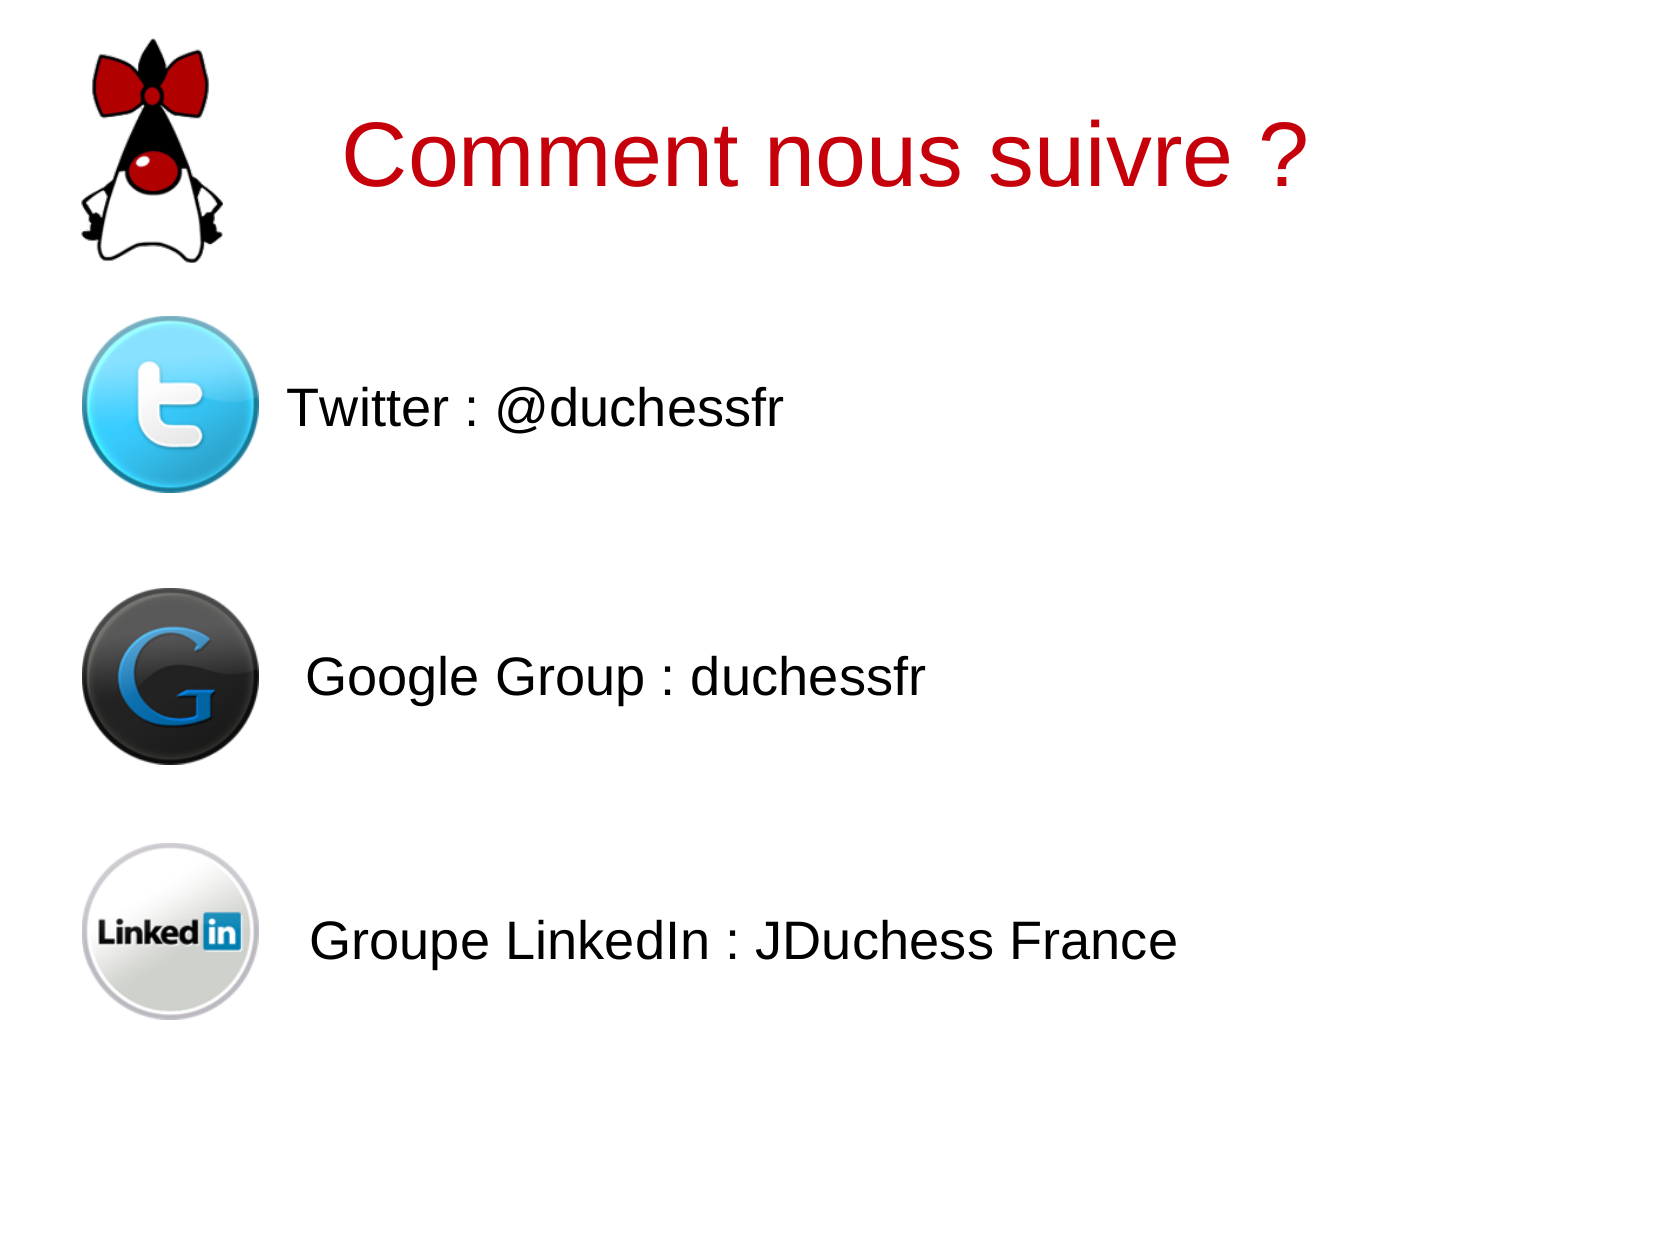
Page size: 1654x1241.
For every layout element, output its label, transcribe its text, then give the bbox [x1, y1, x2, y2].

picture [37, 37, 263, 263]
picture [82, 843, 259, 1021]
picture [82, 588, 259, 765]
picture [82, 316, 259, 493]
title Comment nous suivre ? [263, 56, 1571, 249]
list Twitter : @duchessfr Google Group : duchessfr Groupe LinkedIn : JDuchess France [82, 290, 1571, 1201]
